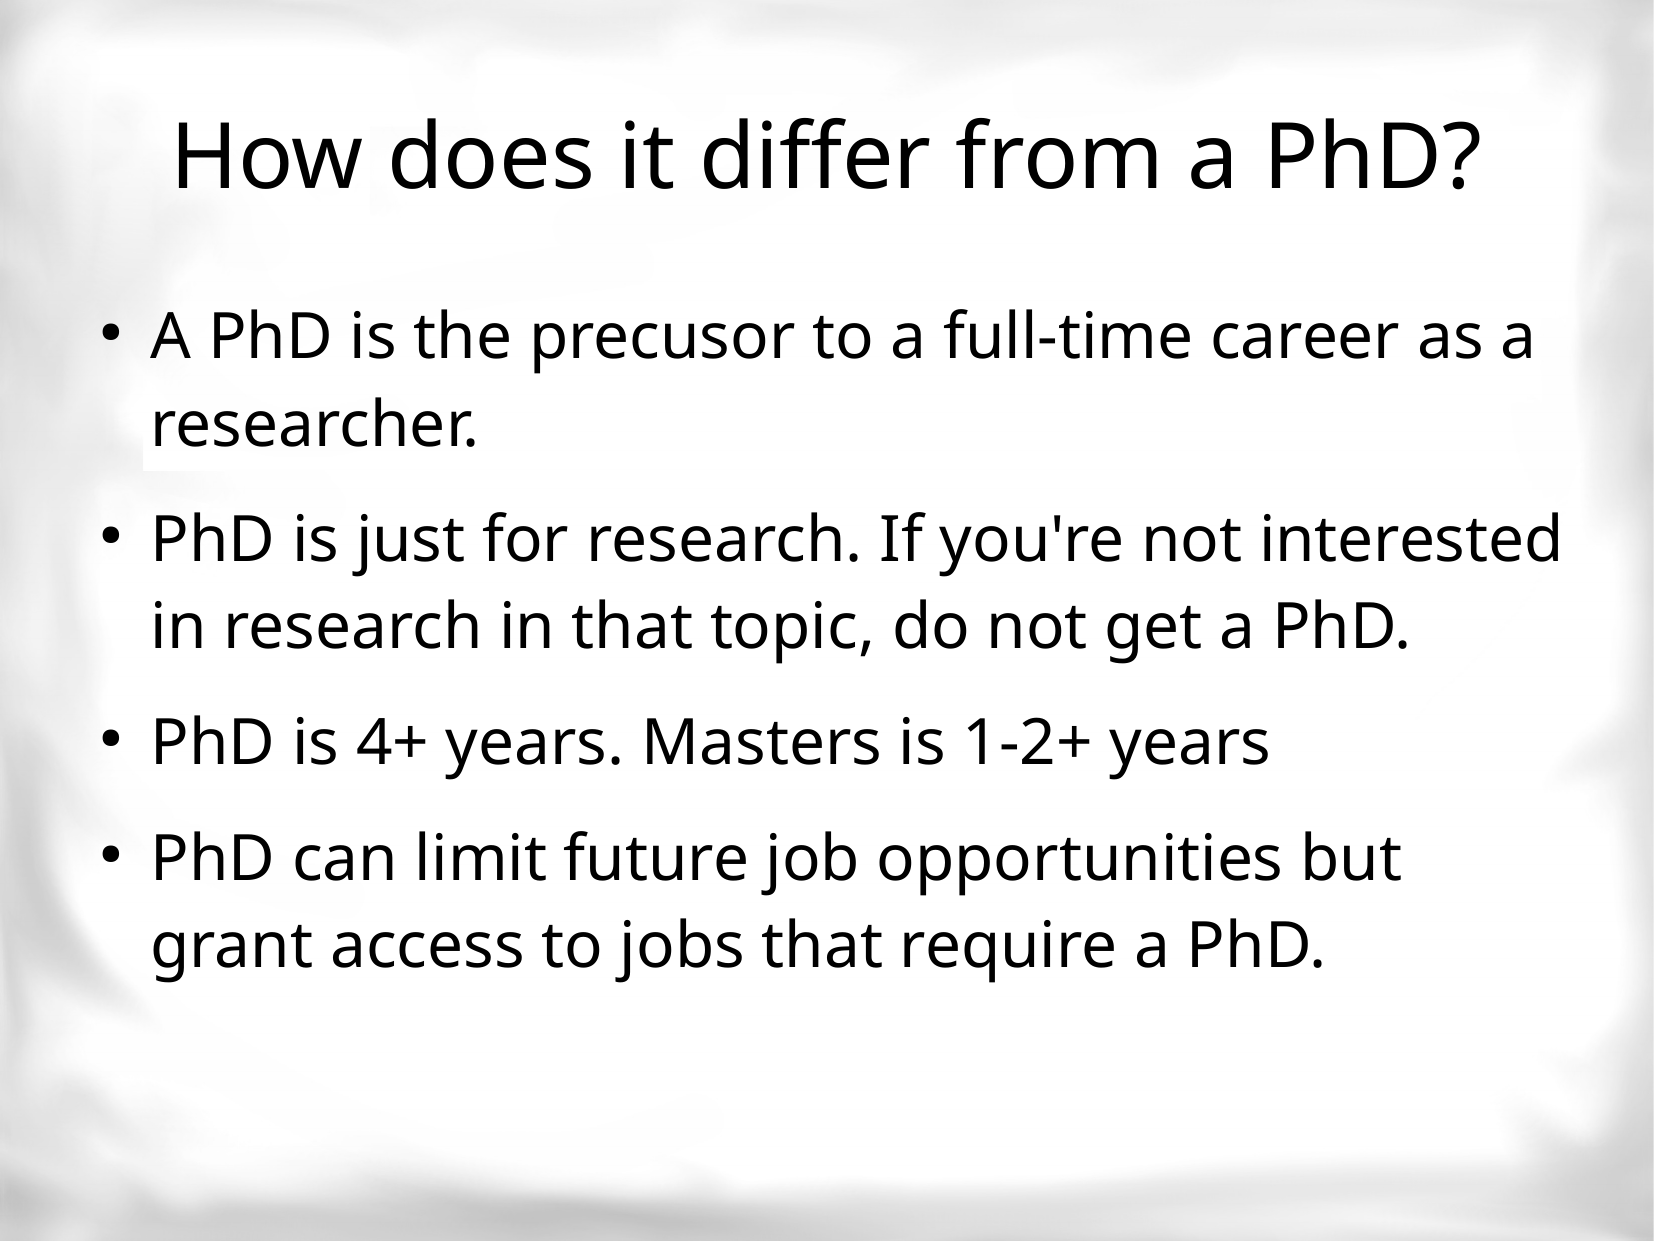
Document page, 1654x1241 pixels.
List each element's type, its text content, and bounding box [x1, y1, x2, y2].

list A PhD is the precusor to a full-time career as a researcher. PhD is just for research. If you're not interested in research in that topic, do not get a PhD. PhD is 4+ years. Masters is 1-2+ years PhD can limit future job opportunities but grant access to jobs that require a PhD. [82, 290, 1571, 1010]
picture [0, 0, 1654, 1241]
title How does it differ from a PhD? [82, 49, 1571, 257]
